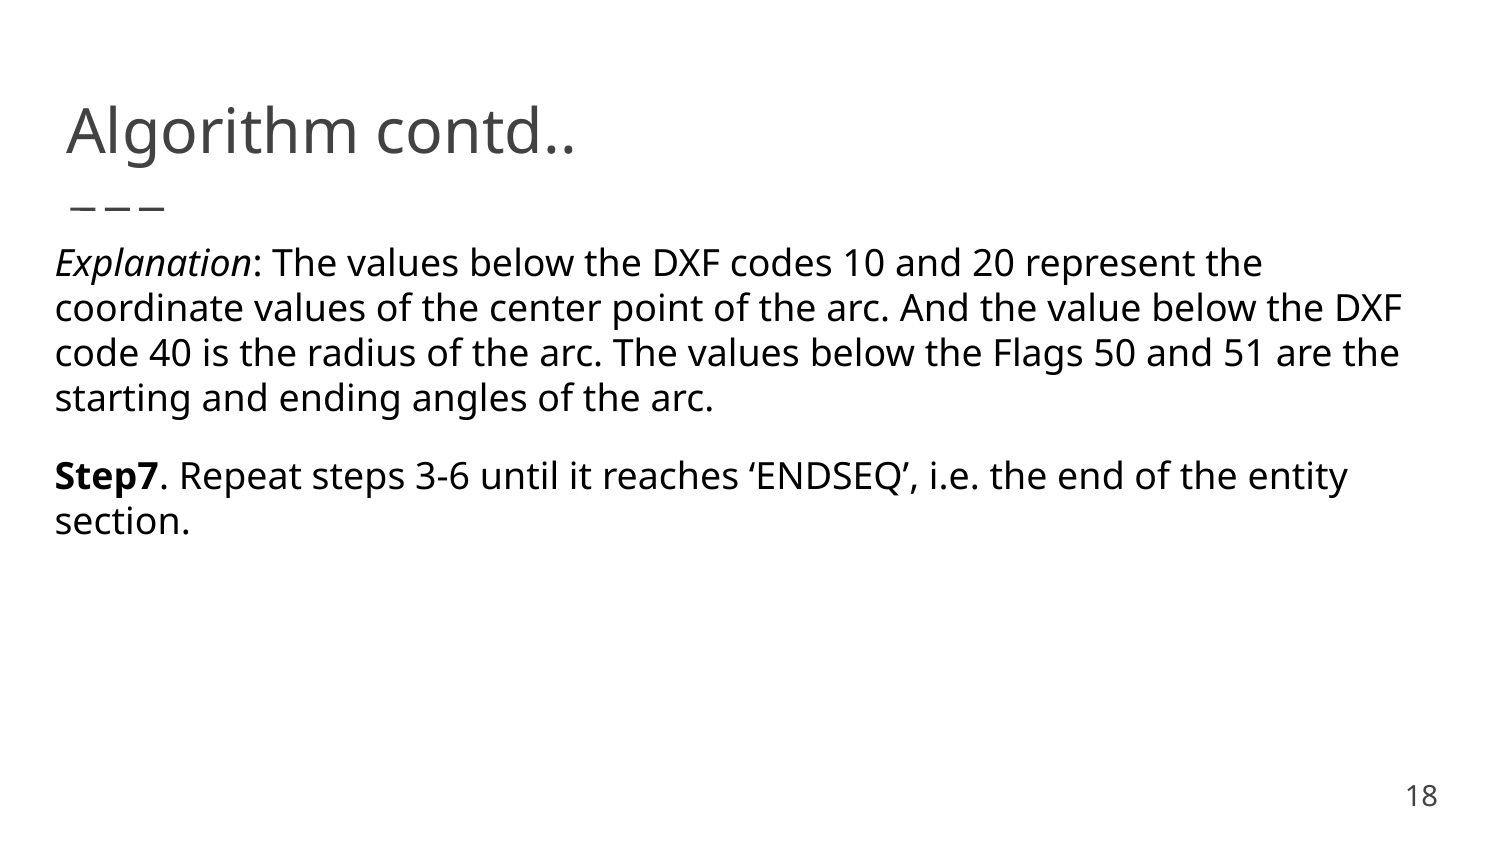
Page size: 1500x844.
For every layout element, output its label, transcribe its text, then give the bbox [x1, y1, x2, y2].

slide_number <number> [1389, 764, 1480, 830]
title Algorithm contd.. [51, 61, 1449, 182]
list Explanation: The values below the DXF codes 10 and 20 represent the coordinate values of the center point of the arc. And the value below the DXF code 40 is the radius of the arc. The values below the Flags 50 and 51 are the starting and ending angles of the arc. Step7. Repeat steps 3-6 until it reaches ‘ENDSEQ’, i.e. the end of the entity section. [39, 223, 1438, 788]
